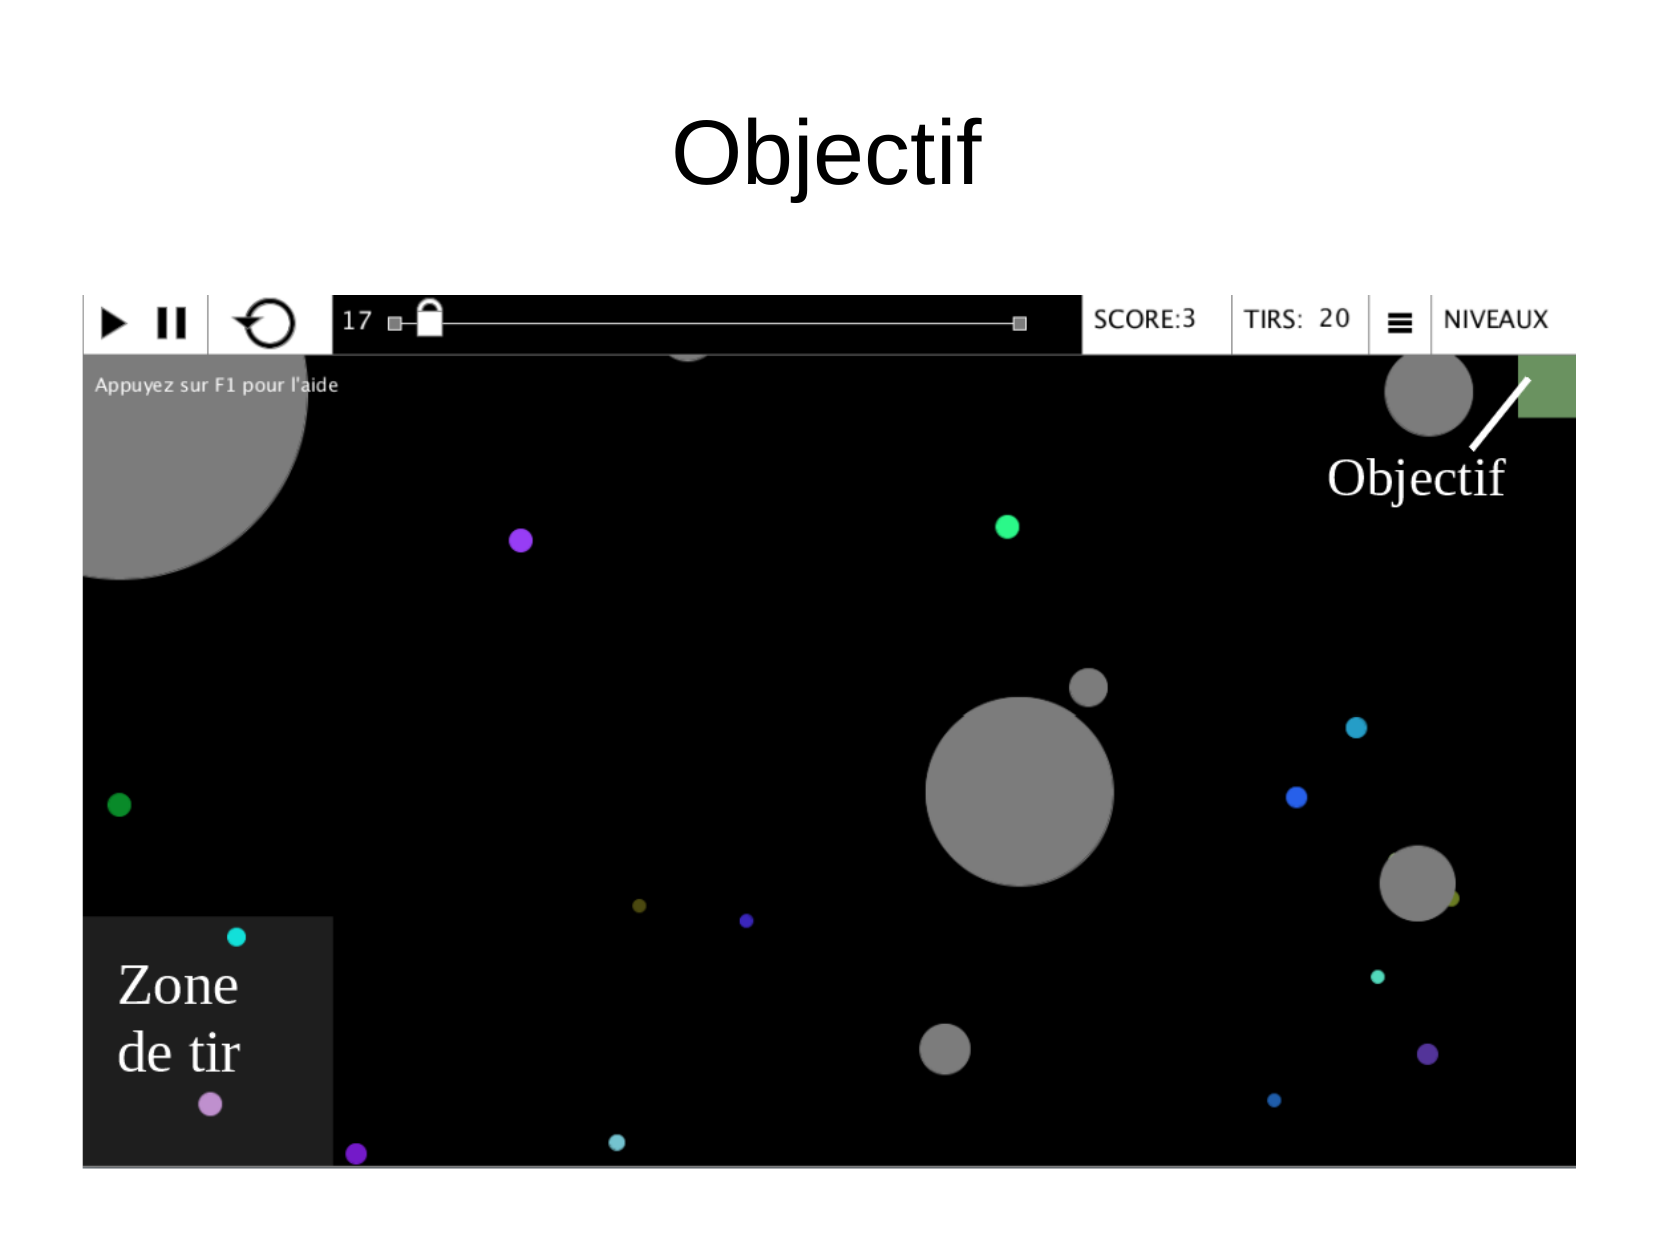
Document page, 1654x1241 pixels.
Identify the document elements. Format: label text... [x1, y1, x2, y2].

title Objectif [82, 49, 1571, 257]
picture [82, 295, 1576, 1170]
